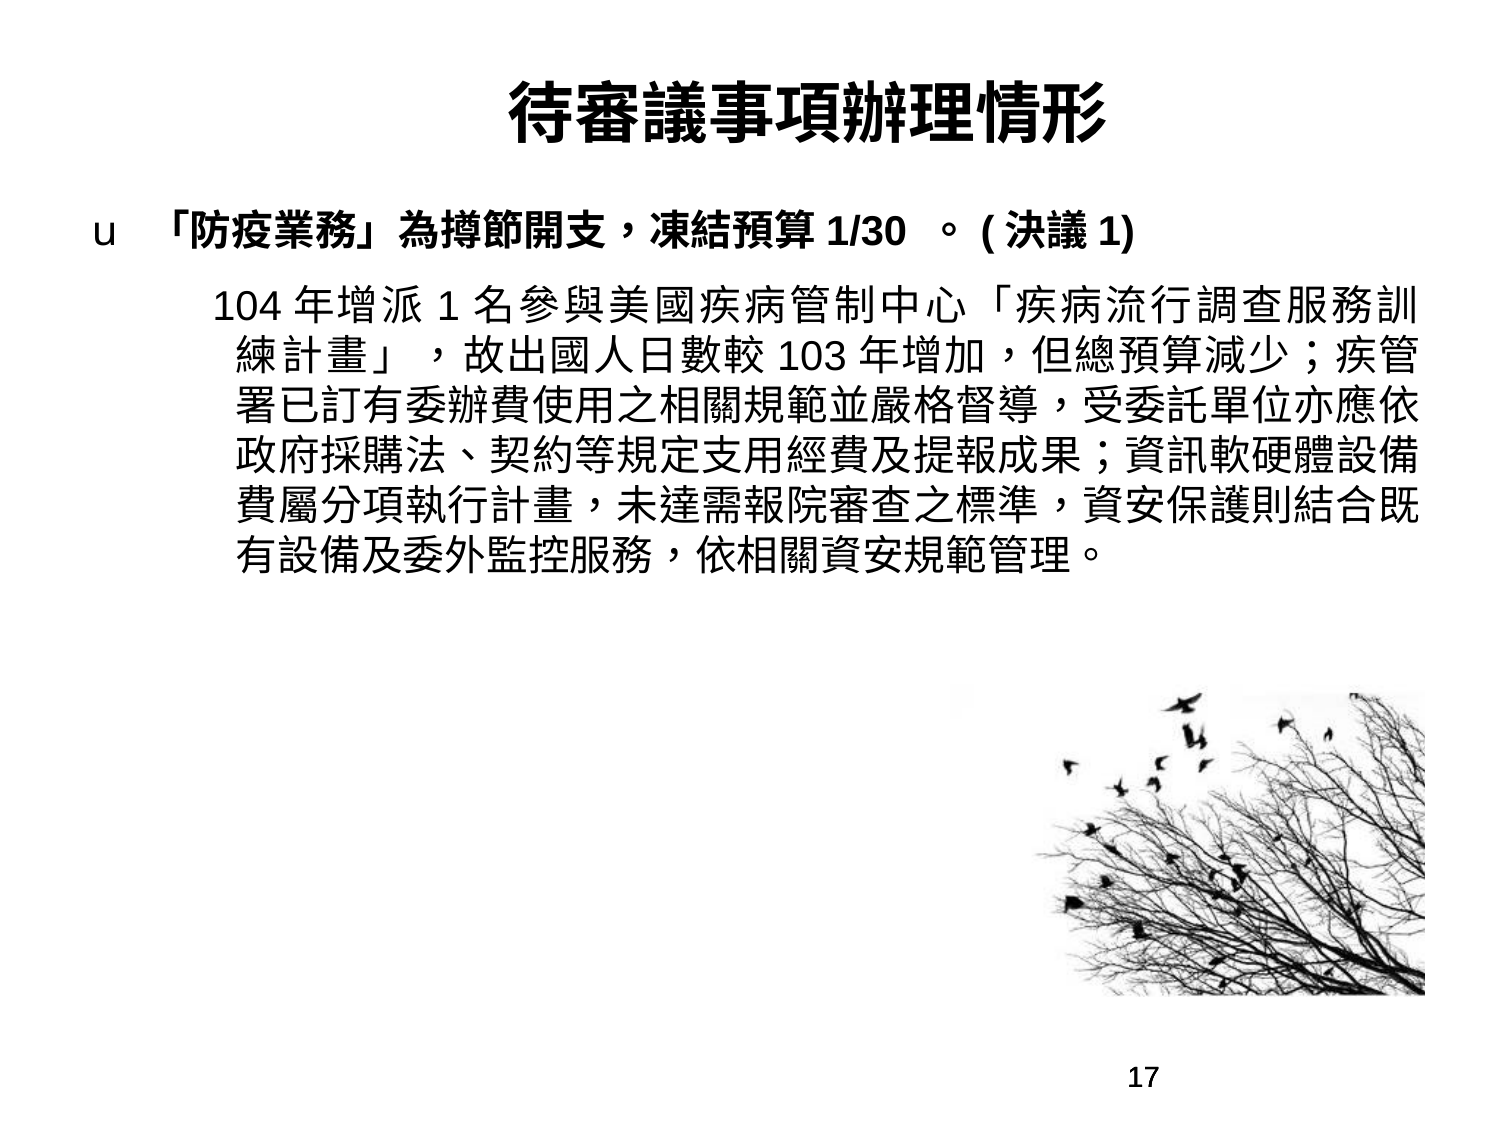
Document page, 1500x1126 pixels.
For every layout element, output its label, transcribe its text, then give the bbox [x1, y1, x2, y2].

picture [950, 618, 1426, 997]
list 「防疫業務」為撙節開支，凍結預算1/30 。(決議1) 104年增派1名參與美國疾病管制中心「疾病流行調查服務訓練計畫」，故出國人日數較103年增加，但總預算減少；疾管署已訂有委辦費使用之相關規範並嚴格督導，受委託單位亦應依政府採購法、契約等規定支用經費及提報成果；資訊軟硬體設備費屬分項執行計畫，未達需報院審查之標準，資安保護則結合既有設備及委外監控服務，依相關資安規範管理。 [76, 196, 1436, 1126]
title 待審議事項辦理情形 [191, 48, 1426, 173]
